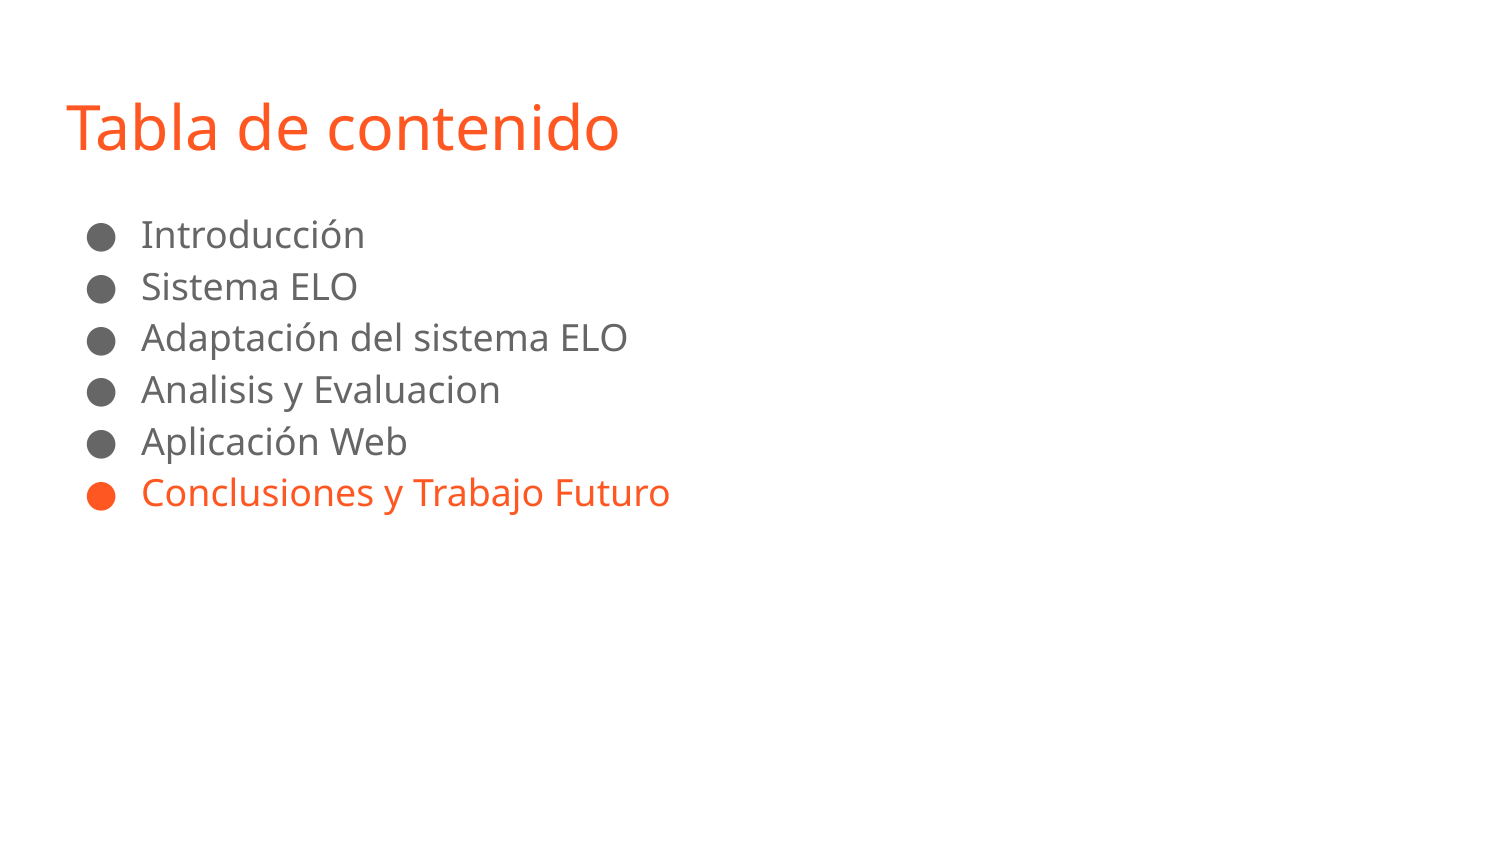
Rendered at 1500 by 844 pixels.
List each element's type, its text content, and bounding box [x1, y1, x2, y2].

list Introducción Sistema ELO Adaptación del sistema ELO Analisis y Evaluacion Aplicación Web Conclusiones y Trabajo Futuro [51, 189, 1449, 750]
title Tabla de contenido [51, 72, 1449, 167]
